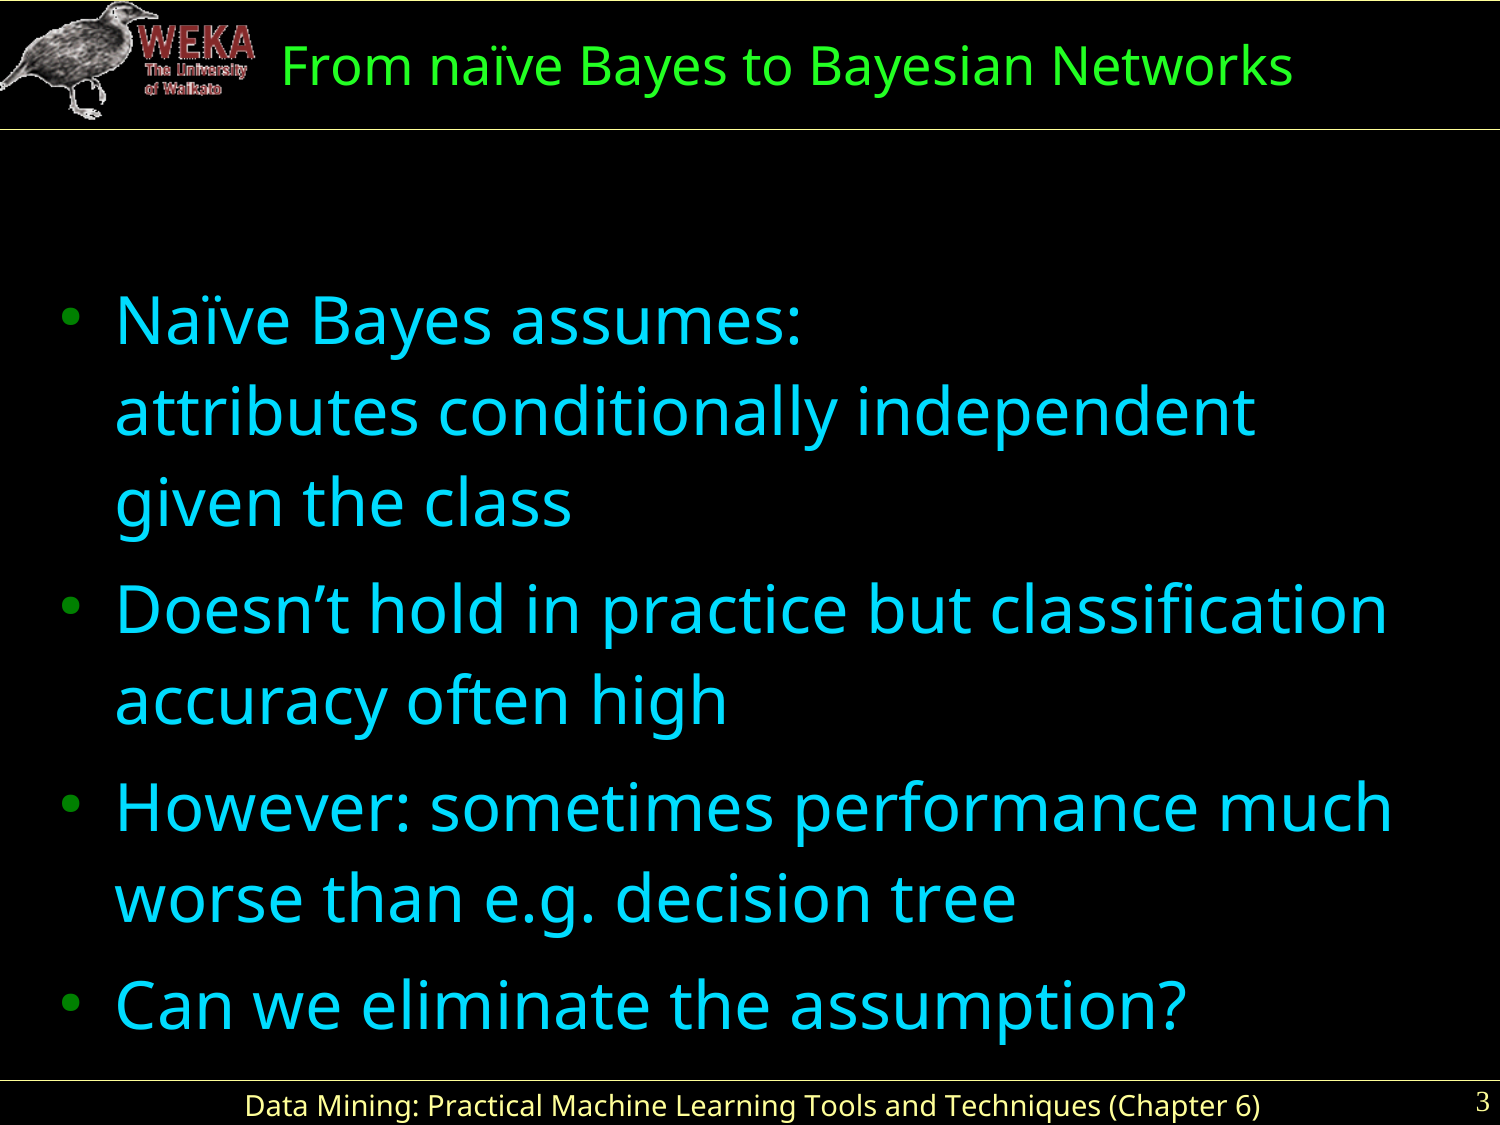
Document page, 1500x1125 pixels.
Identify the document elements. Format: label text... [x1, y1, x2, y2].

picture [0, 1, 265, 129]
title From naïve Bayes to Bayesian Networks [265, 0, 1500, 159]
text_box Naïve Bayes assumes: attributes conditionally independent given the class Doesn’t hold in practice but classification accuracy often high However: sometimes performance much worse than e.g. decision tree Can we eliminate the assumption? [43, 265, 1429, 982]
